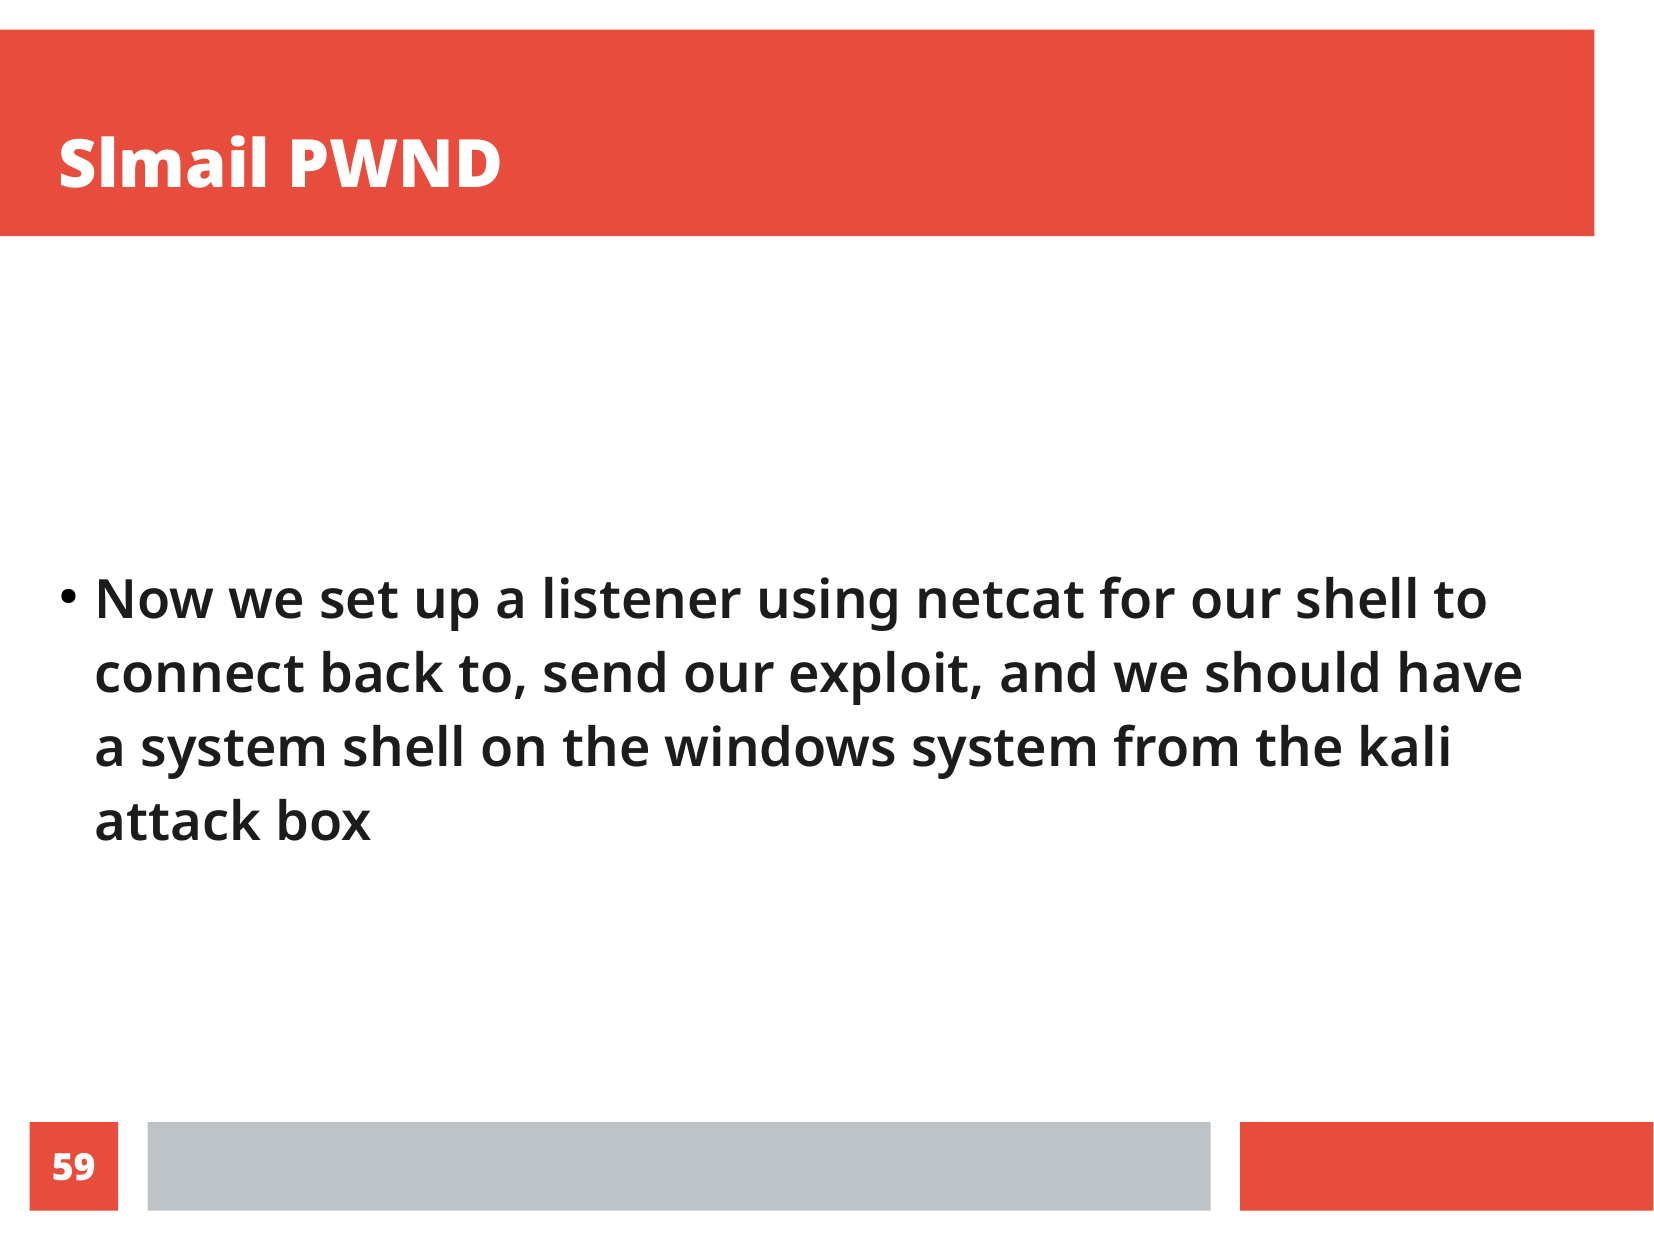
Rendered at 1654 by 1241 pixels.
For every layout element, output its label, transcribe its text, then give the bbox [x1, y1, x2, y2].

title Slmail PWND [59, 59, 1595, 207]
list Now we set up a listener using netcat for our shell to connect back to, send our exploit, and we should have a system shell on the windows system from the kali attack box [59, 324, 1565, 1093]
